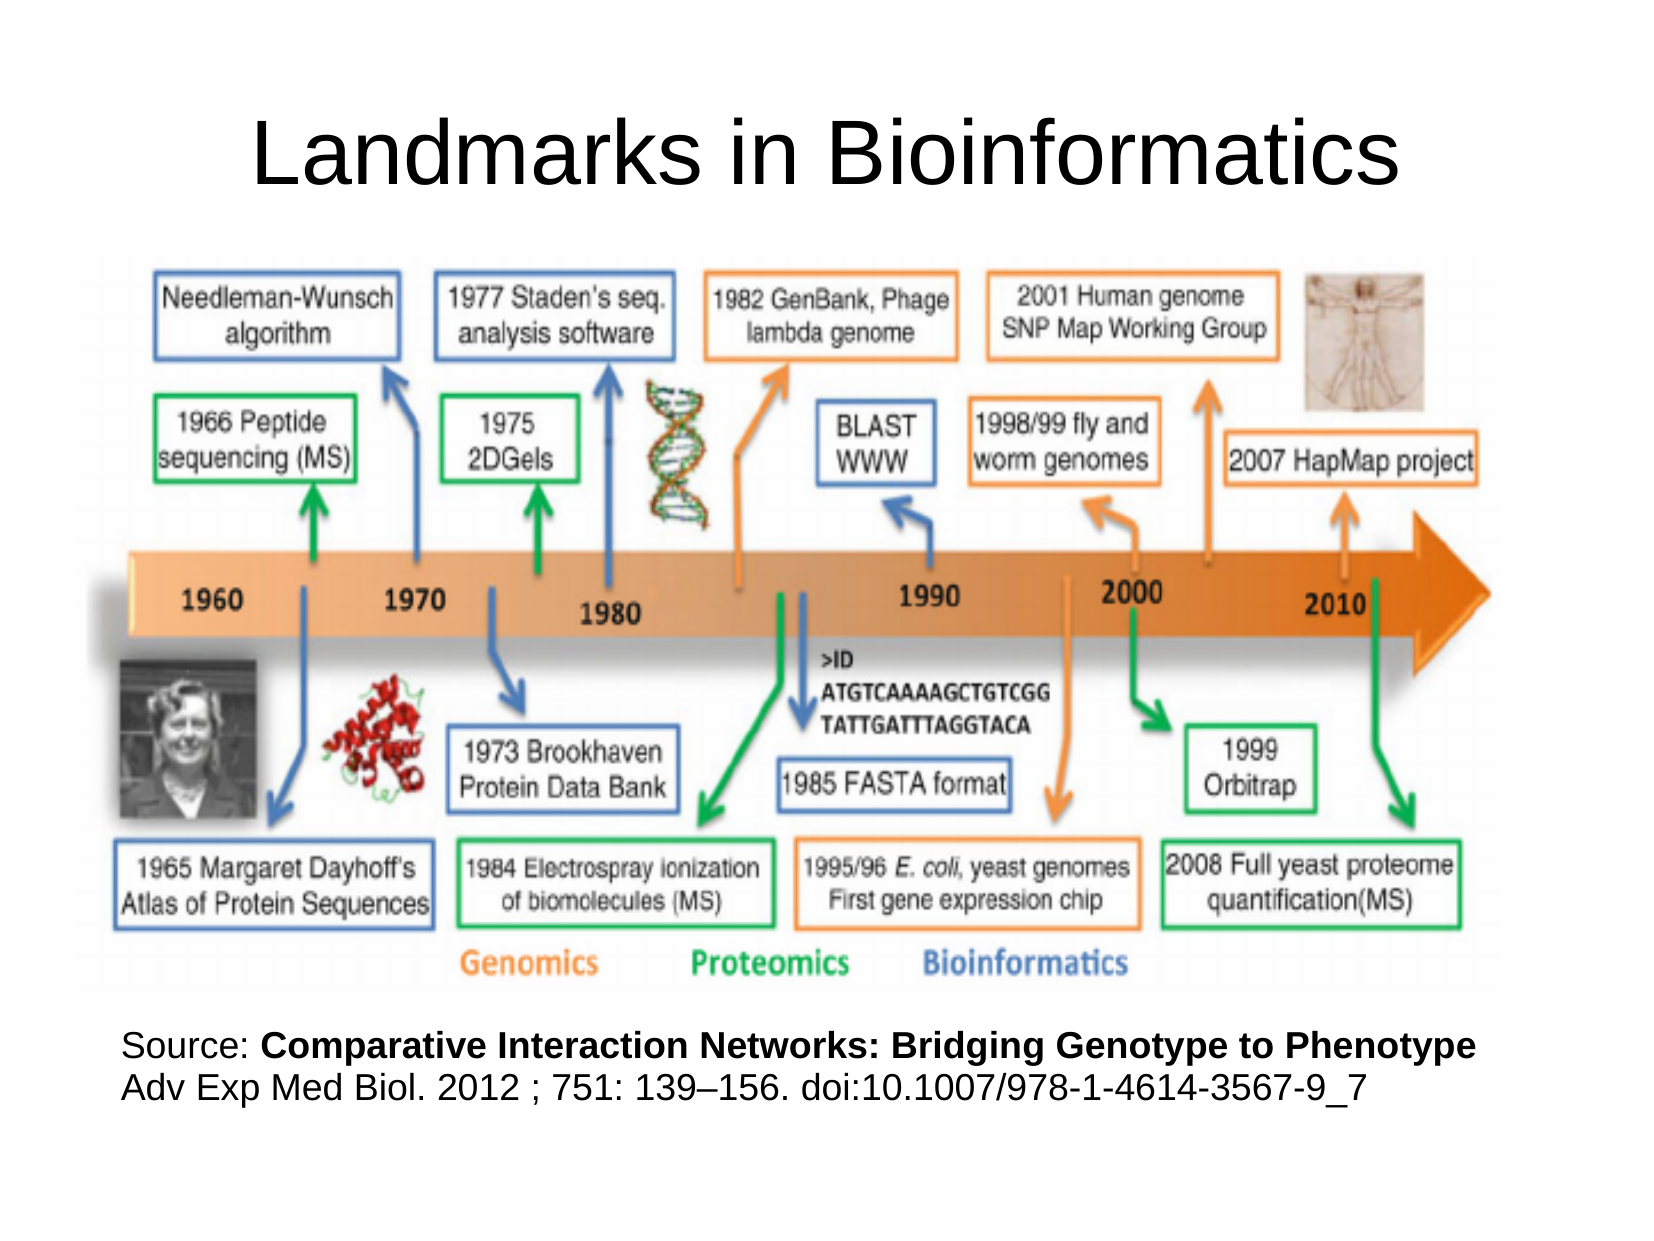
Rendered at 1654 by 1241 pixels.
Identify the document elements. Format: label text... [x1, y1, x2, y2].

text_box Source: Comparative Interaction Networks: Bridging Genotype to Phenotype Adv Exp Med Biol. 2012 ; 751: 139–156. doi:10.1007/978-1-4614-3567-9_7 [106, 1016, 1493, 1116]
title Landmarks in Bioinformatics [82, 49, 1571, 257]
picture [75, 256, 1501, 991]
